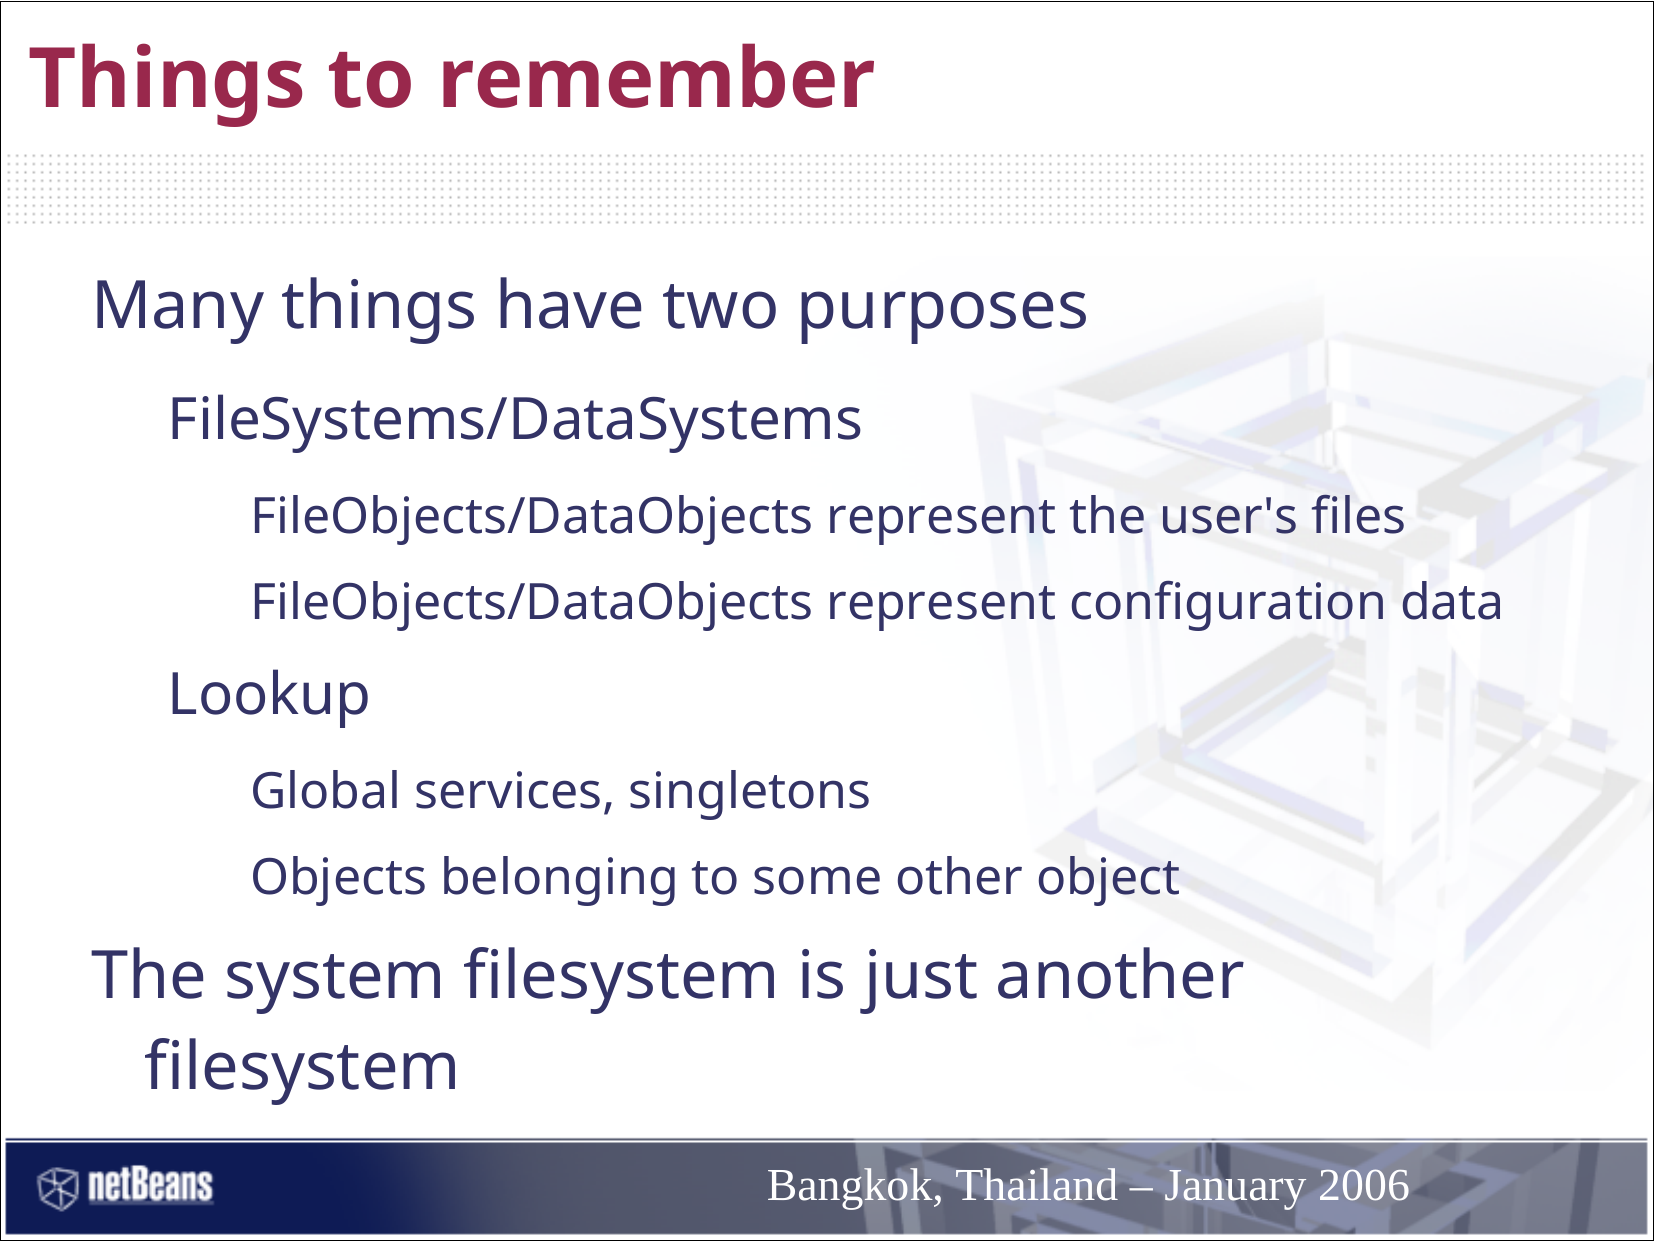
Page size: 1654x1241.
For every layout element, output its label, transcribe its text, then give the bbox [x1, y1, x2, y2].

title Things to remember [28, 0, 1619, 152]
picture [1, 2, 1653, 1240]
list Many things have two purposes FileSystems/DataSystems FileObjects/DataObjects represent the user's files FileObjects/DataObjects represent configuration data Lookup Global services, singletons Objects belonging to some other object The system filesystem is just another filesystem [73, 257, 1574, 1127]
